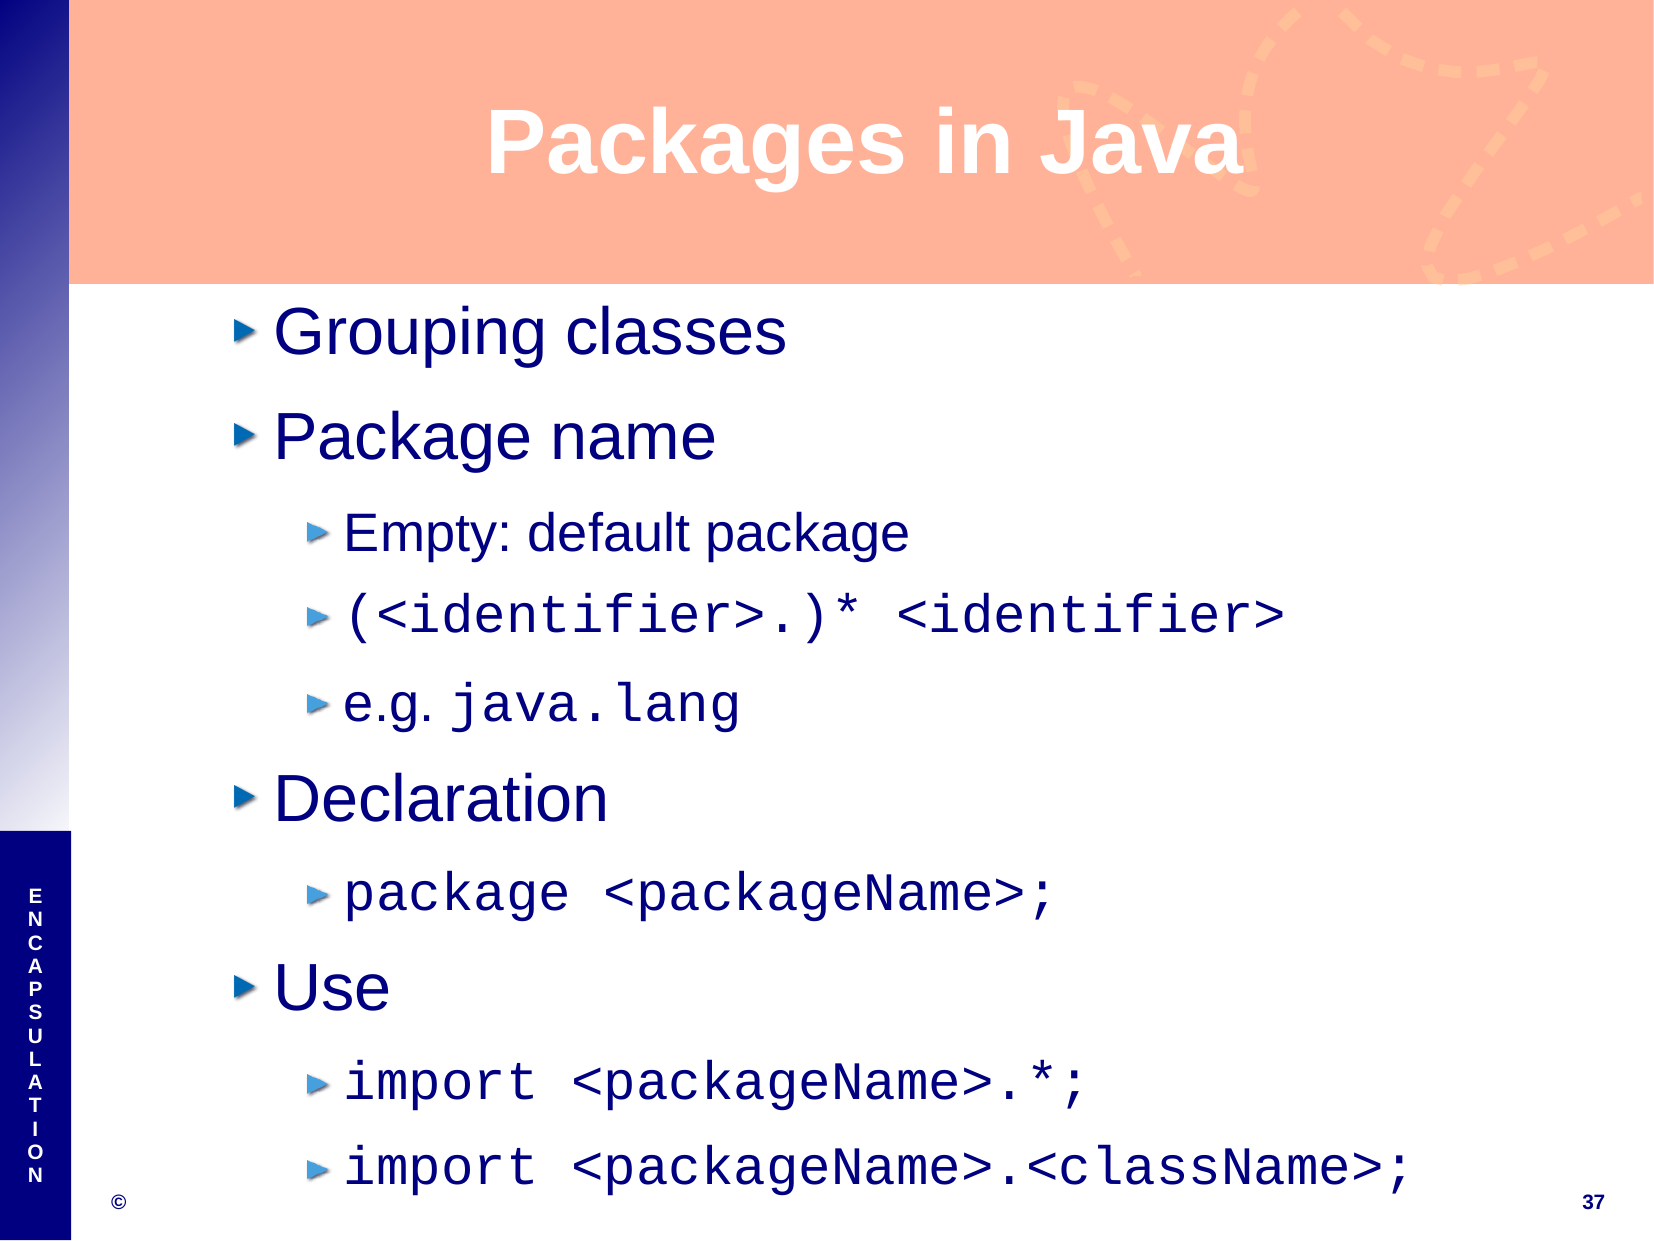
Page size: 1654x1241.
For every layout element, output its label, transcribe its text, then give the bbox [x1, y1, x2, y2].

list Grouping classes Package name Empty: default package (<identifier>.)* <identifier> e.g. java.lang Declaration package <packageName>; Use import <packageName>.*; import <packageName>.<className>; [202, 294, 1593, 1202]
text_box E N C A P S U L A T I O N [0, 830, 71, 1241]
title Packages in Java [113, 37, 1617, 246]
